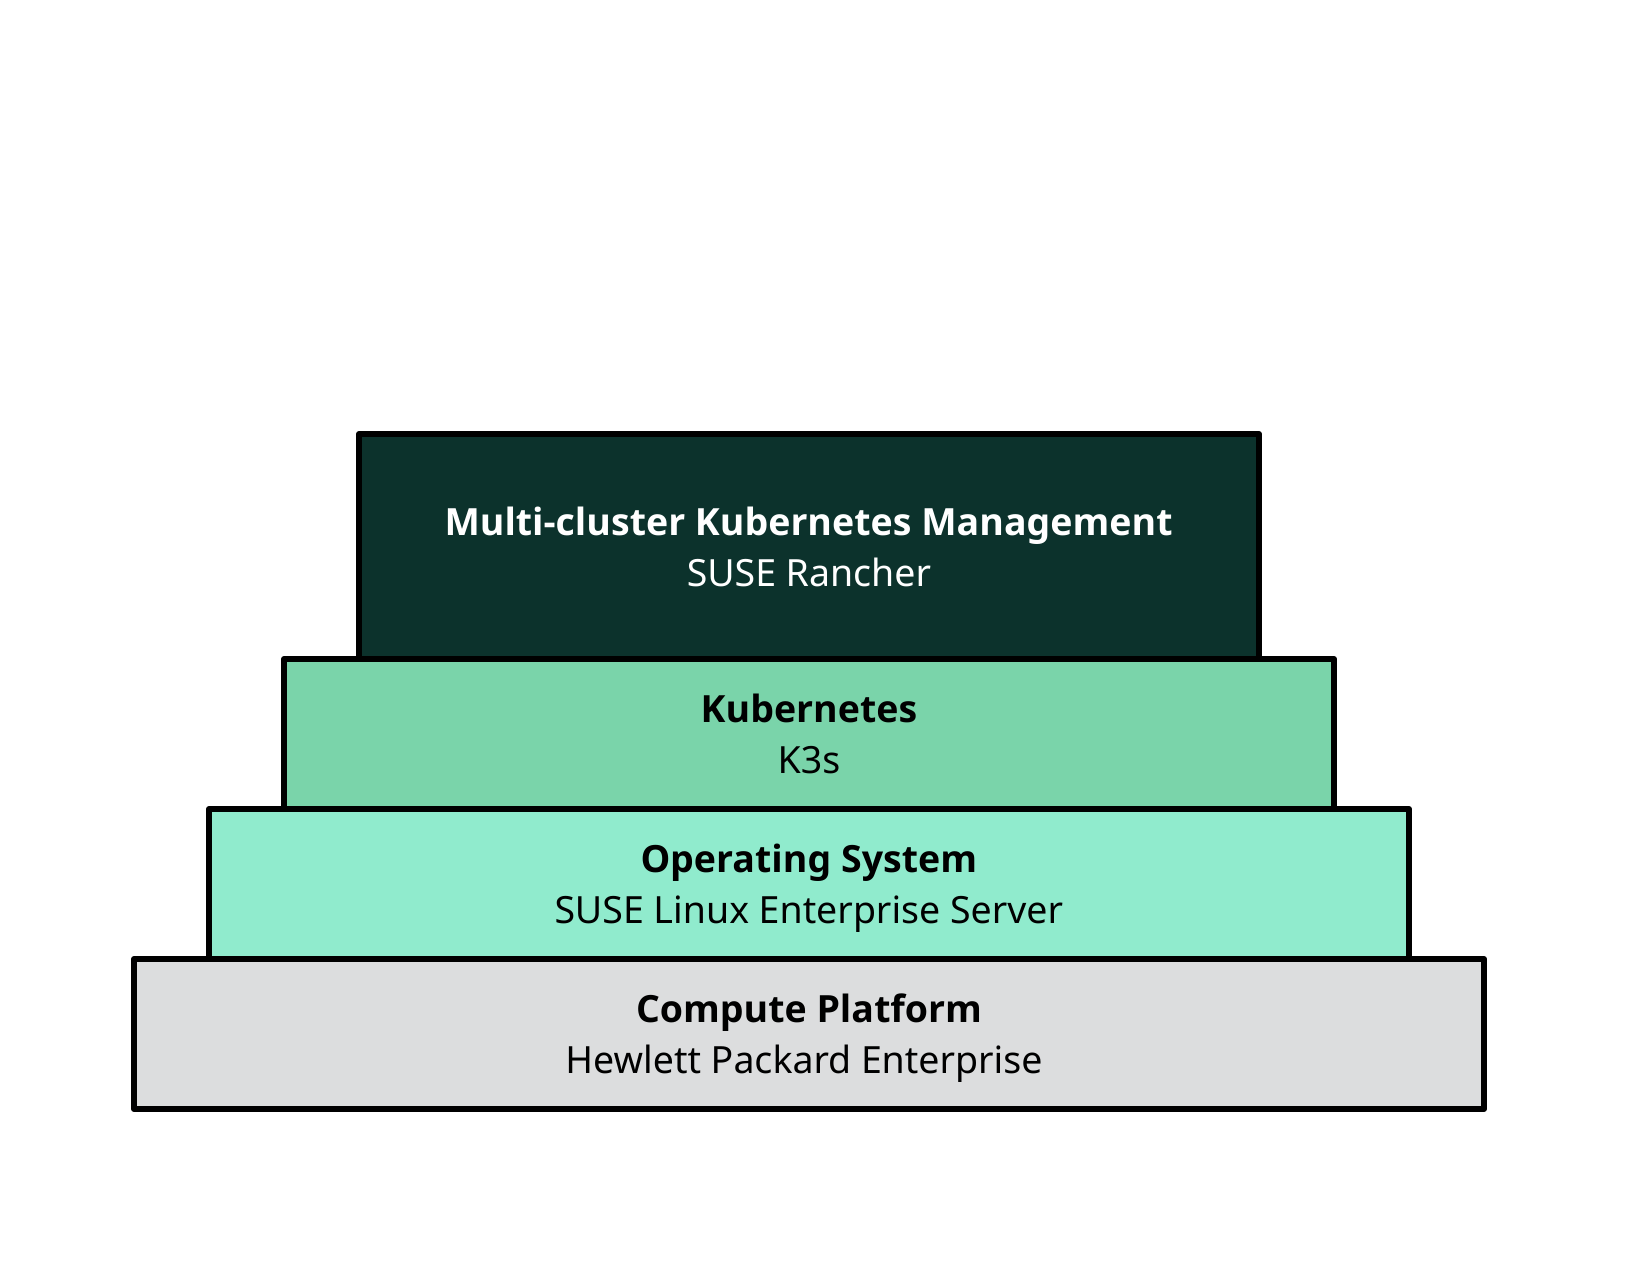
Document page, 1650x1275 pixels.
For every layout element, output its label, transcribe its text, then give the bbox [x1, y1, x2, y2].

text_box Kubernetes K3s [284, 659, 1335, 810]
text_box Operating System SUSE Linux Enterprise Server [209, 809, 1410, 960]
text_box Multi-cluster Kubernetes Management SUSE Rancher [359, 434, 1260, 660]
text_box Compute Platform Hewlett Packard Enterprise [134, 959, 1485, 1110]
